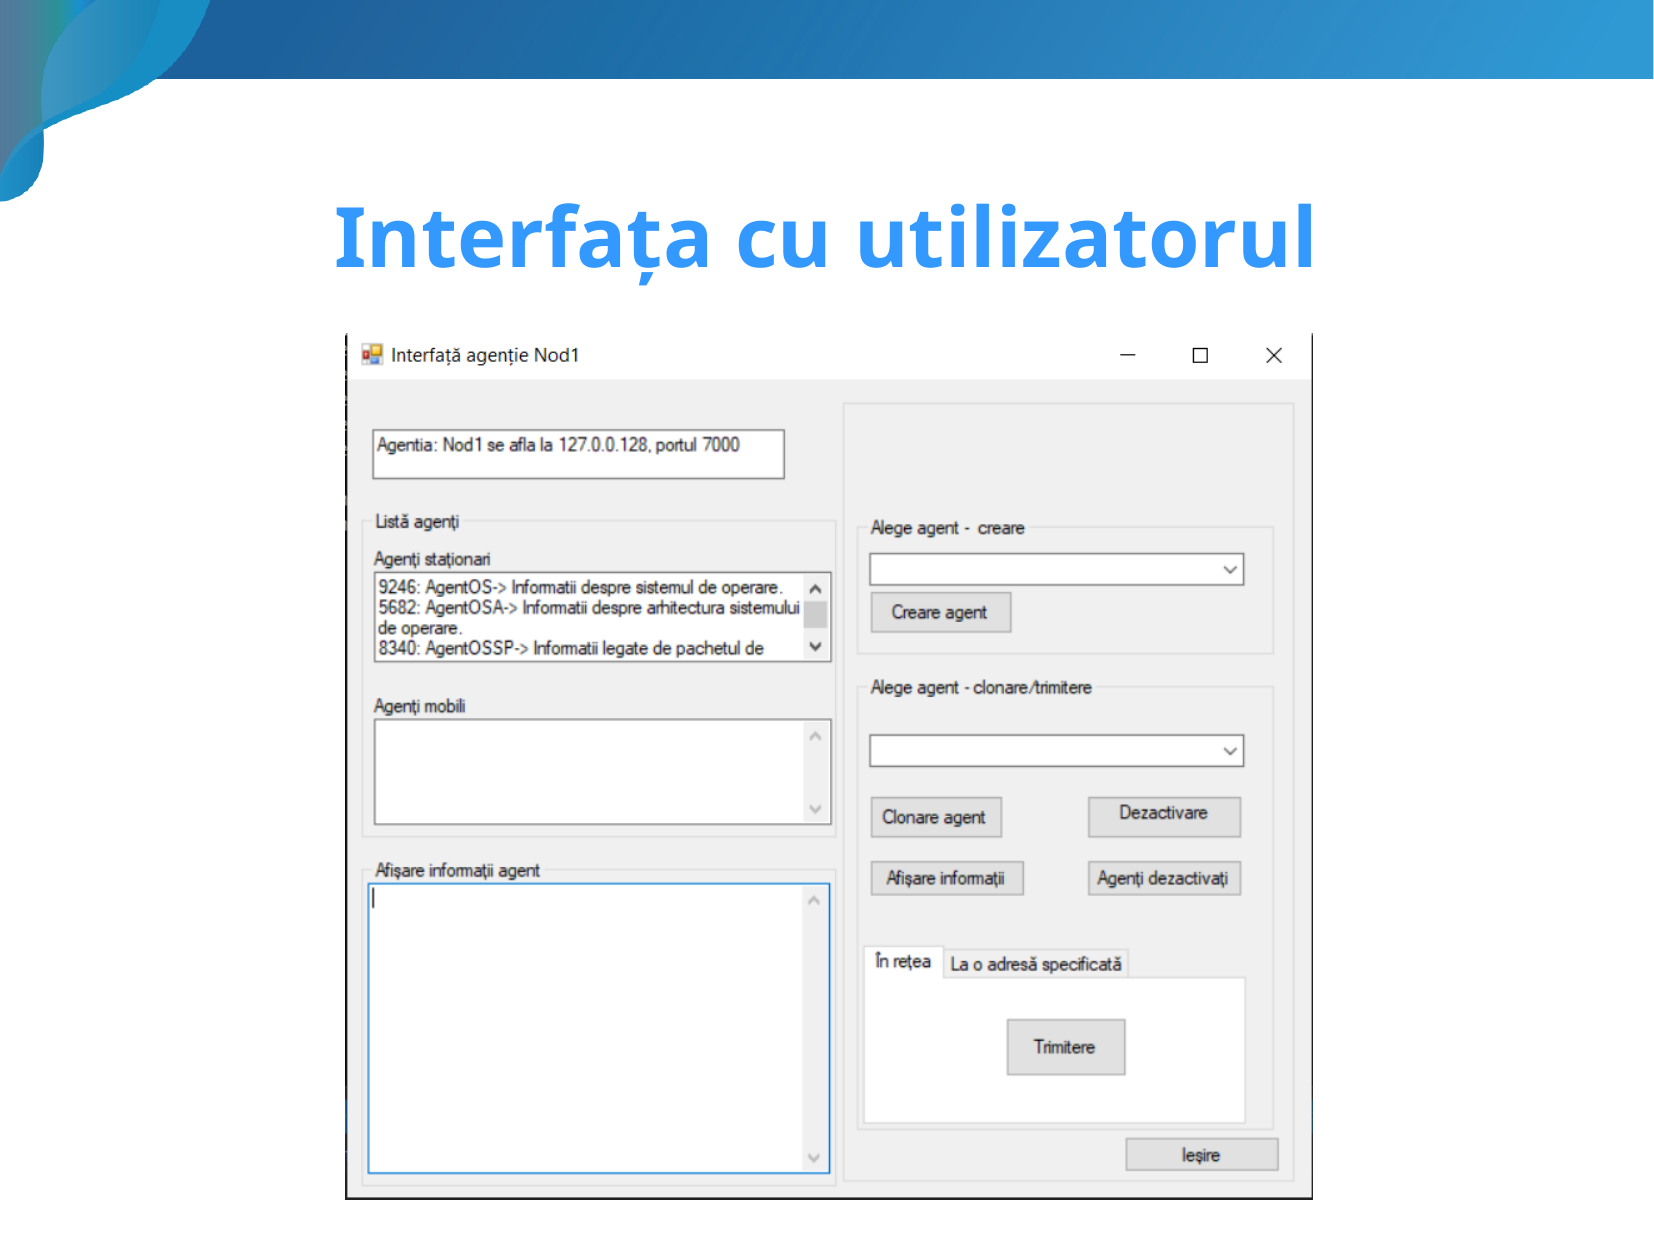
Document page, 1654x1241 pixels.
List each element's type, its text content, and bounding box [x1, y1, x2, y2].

picture [0, 0, 1654, 1241]
title Interfața cu utilizatorul [82, 132, 1571, 340]
